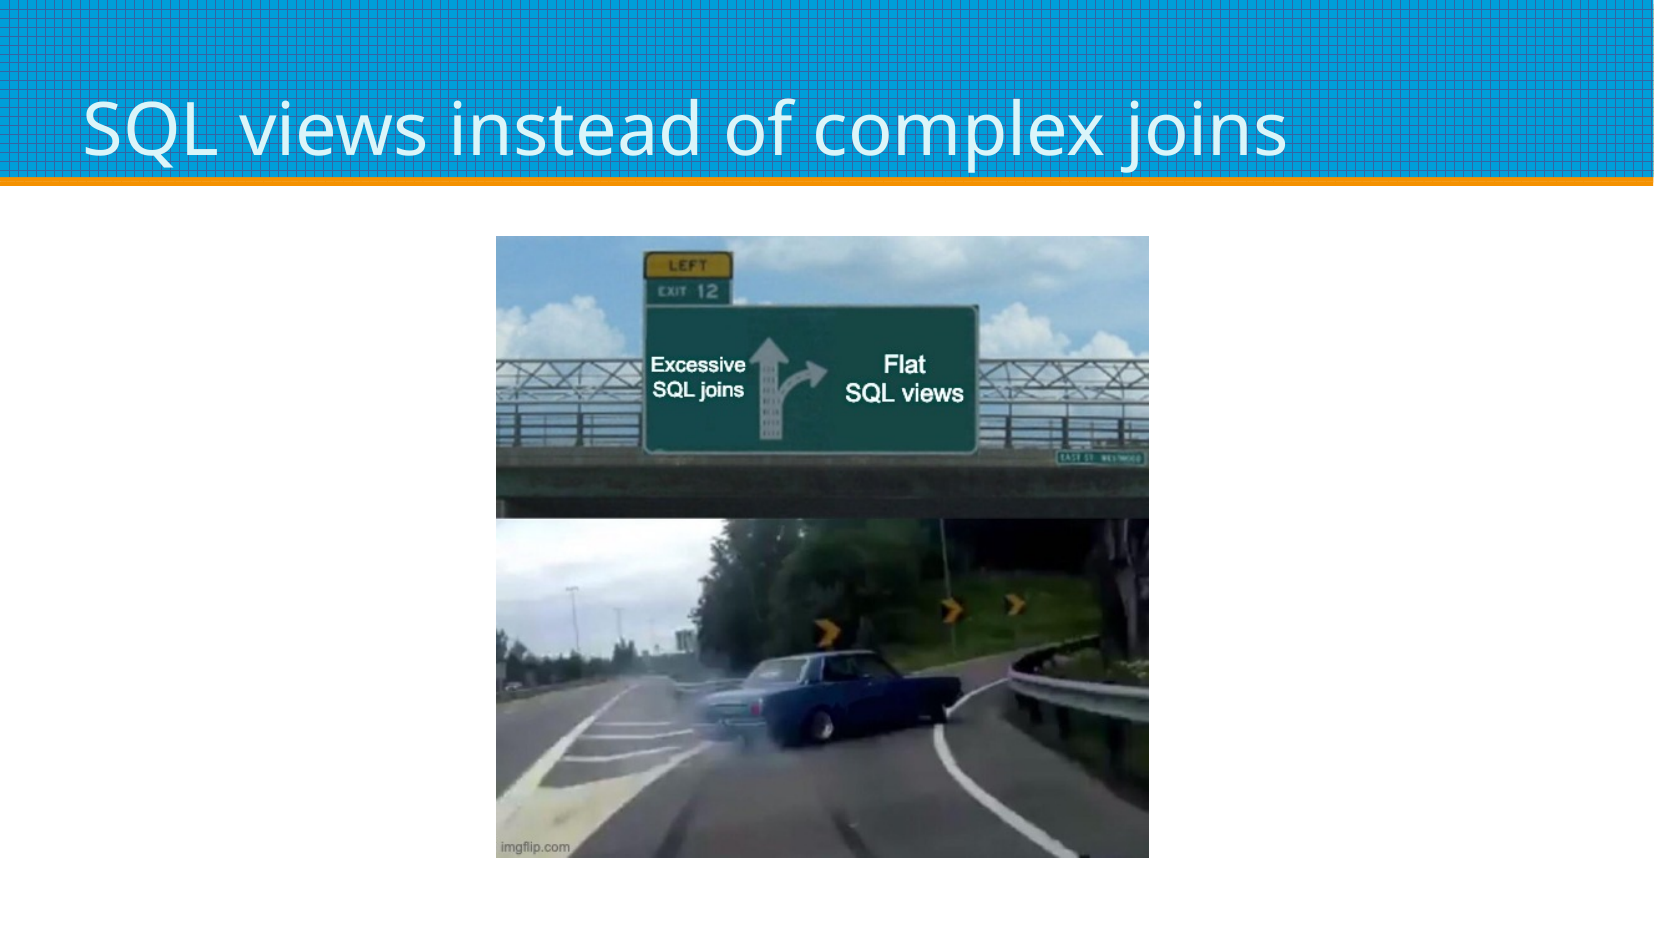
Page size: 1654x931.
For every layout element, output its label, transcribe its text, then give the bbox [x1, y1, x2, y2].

picture [496, 236, 1149, 858]
title SQL views instead of complex joins [82, 14, 1571, 178]
